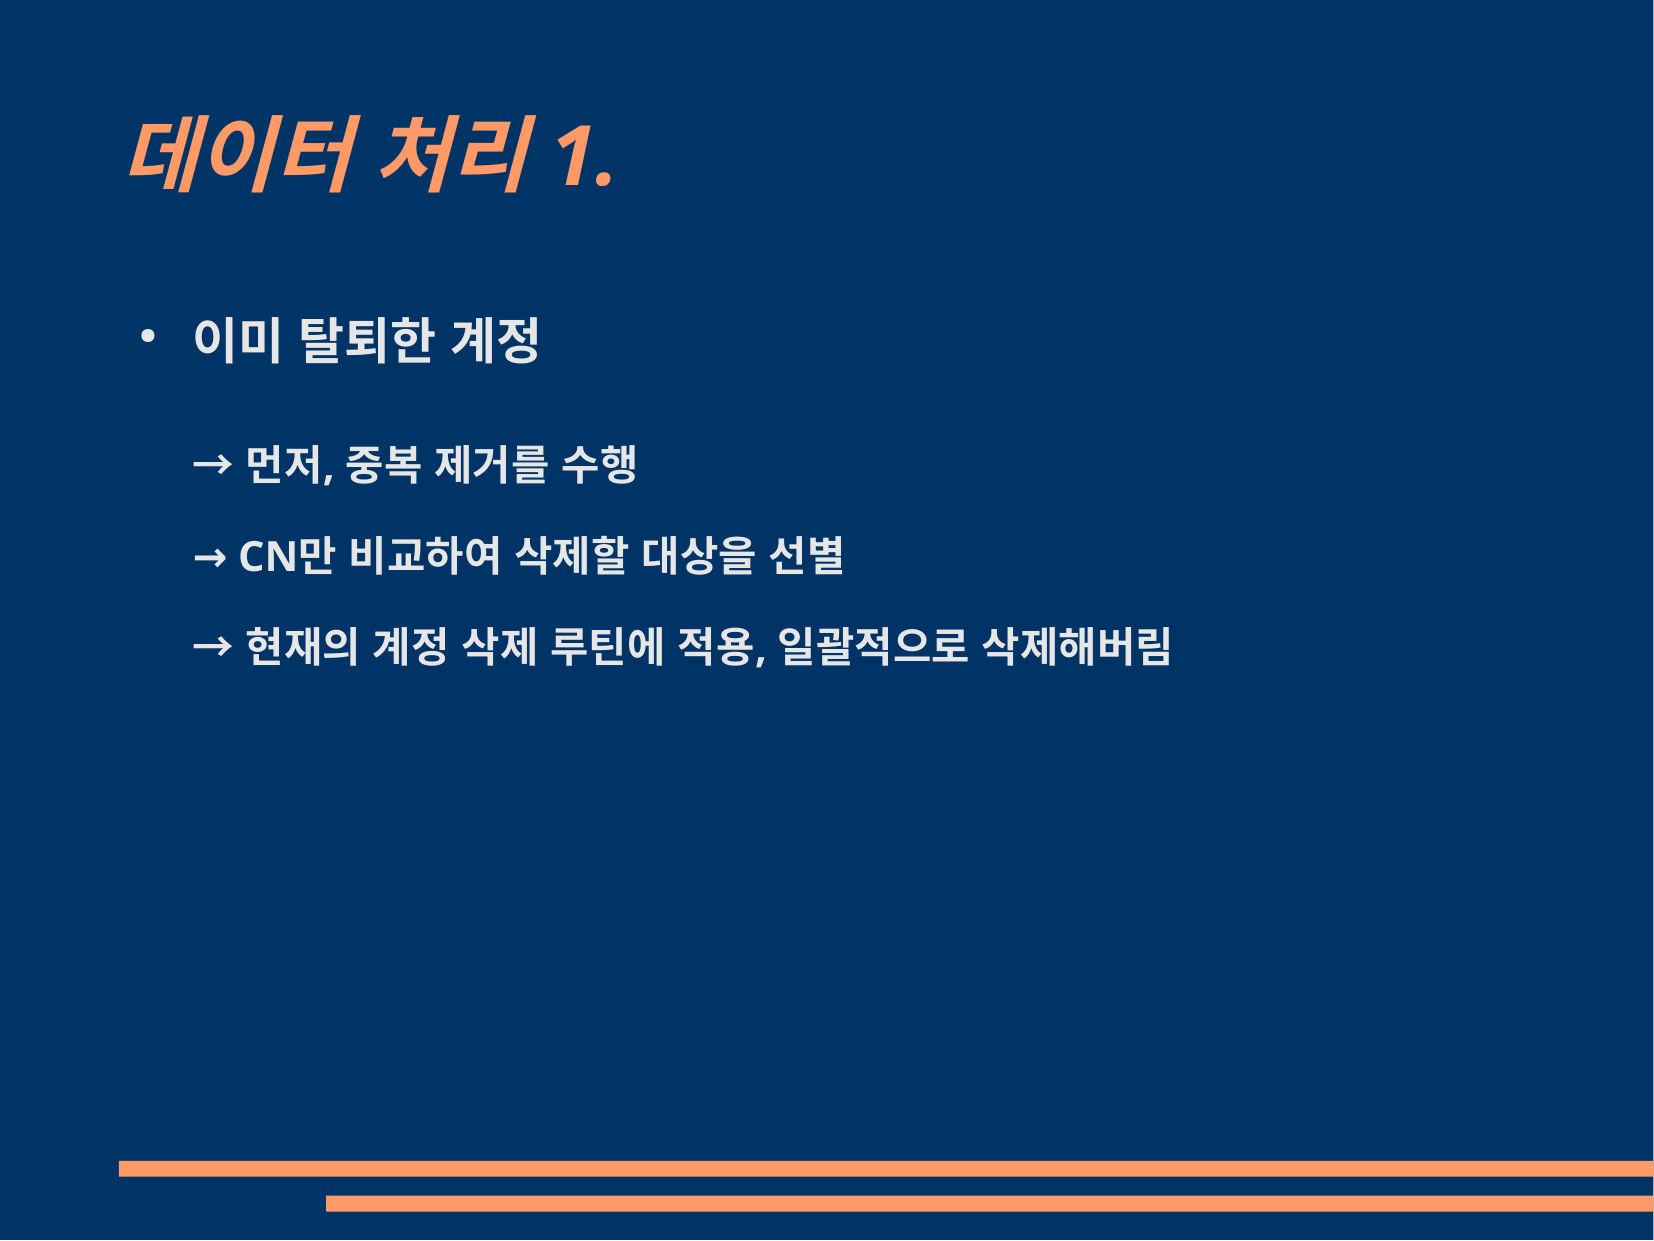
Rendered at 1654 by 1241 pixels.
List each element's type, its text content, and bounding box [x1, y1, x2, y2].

title 데이터 처리 1. [121, 46, 1534, 254]
list 이미 탈퇴한 계정 → 먼저, 중복 제거를 수행 → CN만 비교하여 삭제할 대상을 선별 → 현재의 계정 삭제 루틴에 적용, 일괄적으로 삭제해버림 [121, 301, 1561, 1112]
